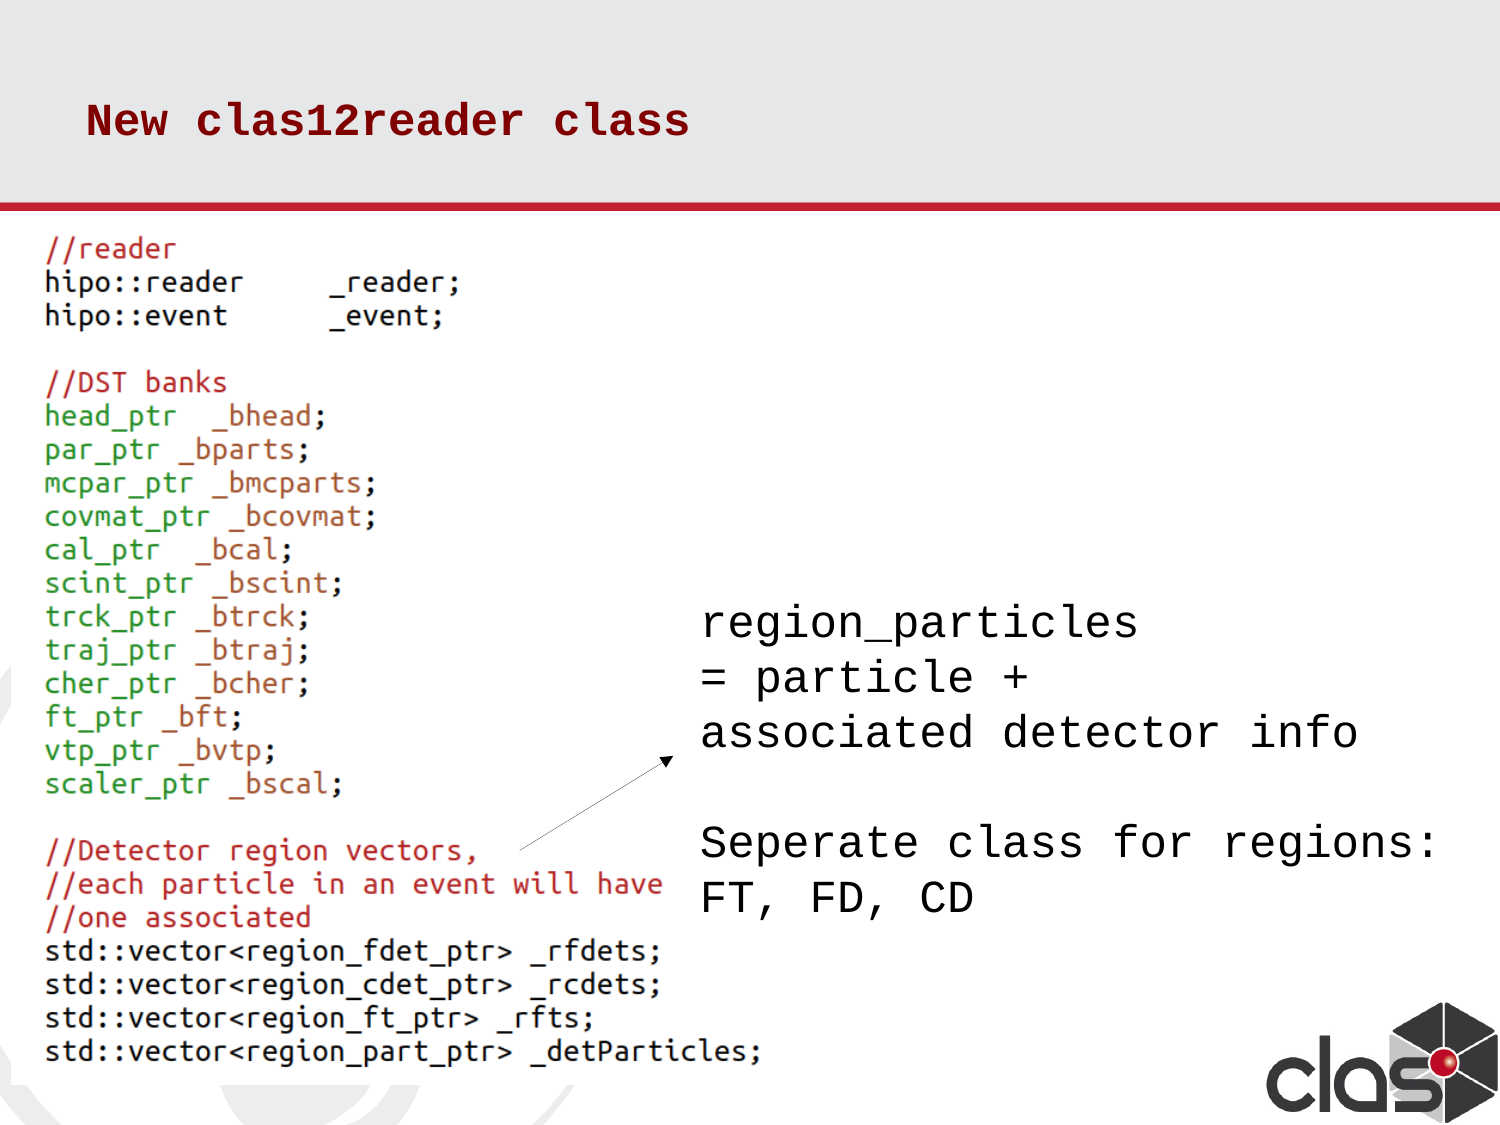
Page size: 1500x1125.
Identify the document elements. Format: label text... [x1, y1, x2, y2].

text_box region_particles = particle + associated detector info Seperate class for regions: FT, FD, CD [684, 584, 1458, 910]
text_box New clas12reader class [70, 82, 886, 150]
picture [0, 224, 786, 1125]
picture [1266, 1000, 1500, 1125]
